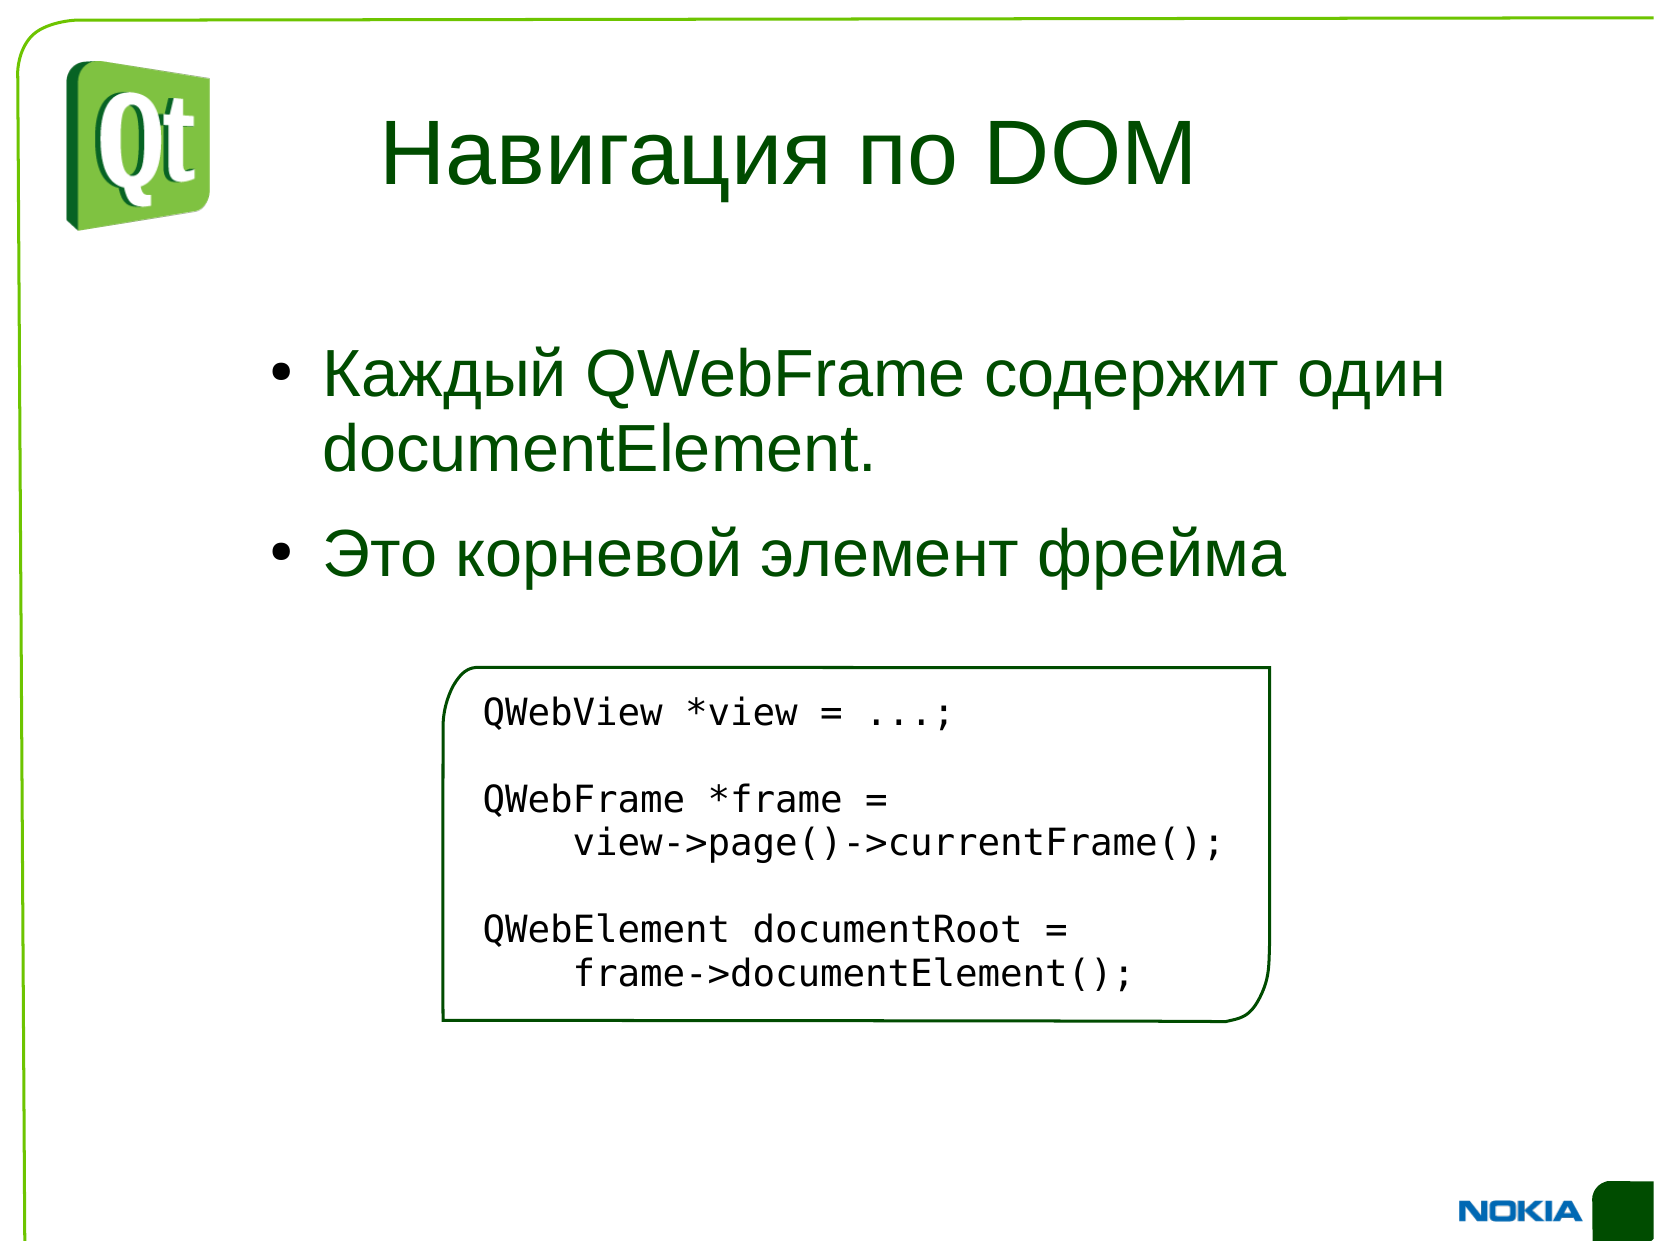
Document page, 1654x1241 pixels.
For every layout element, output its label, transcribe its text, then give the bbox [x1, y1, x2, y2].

list Каждый QWebFrame содержит один documentElement. Это корневой элемент фрейма [251, 336, 1571, 1141]
title Навигация по DOM [251, 56, 1327, 250]
text_box QWebView *view = ...; QWebFrame *frame = view->page()->currentFrame(); QWebElement documentRoot = frame->documentElement(); [468, 682, 1241, 1003]
picture [66, 61, 210, 231]
picture [1459, 1200, 1583, 1222]
